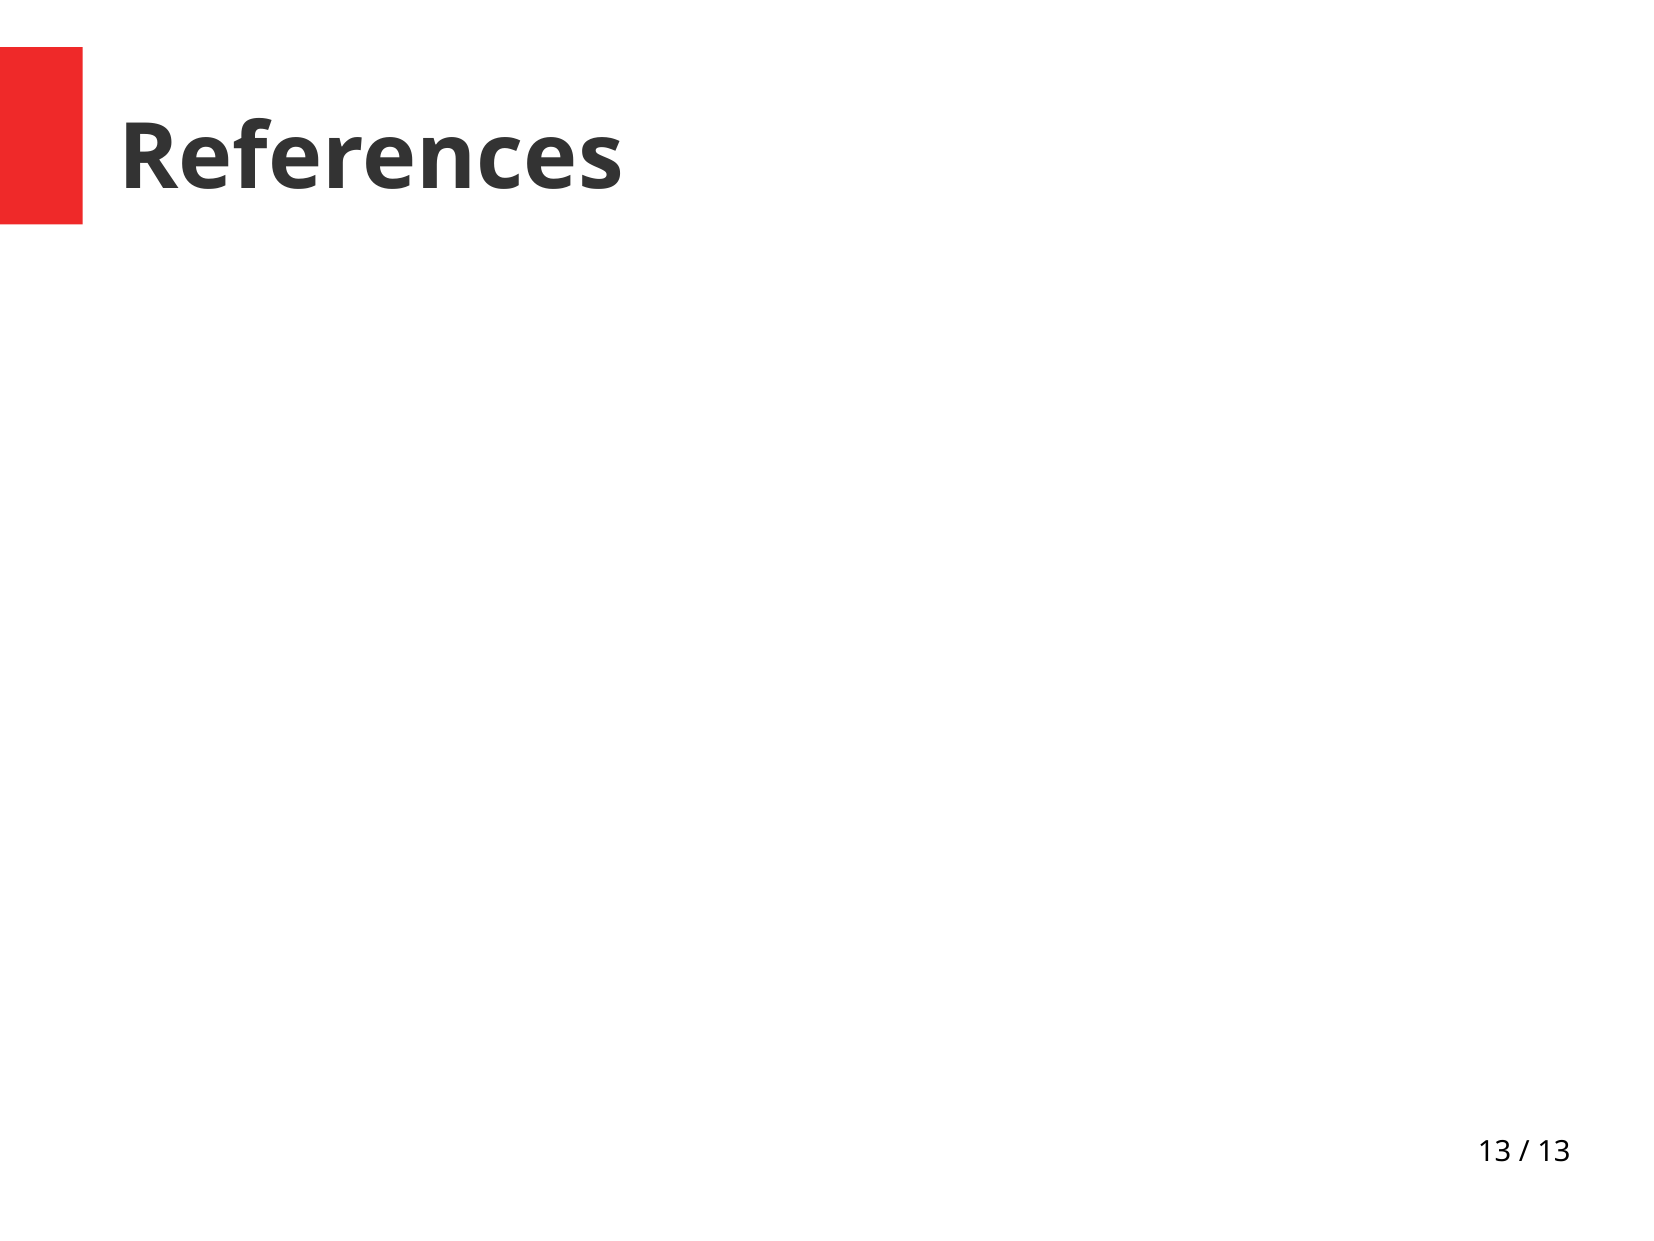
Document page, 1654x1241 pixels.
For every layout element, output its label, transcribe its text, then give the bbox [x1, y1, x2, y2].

title References [118, 49, 1571, 257]
